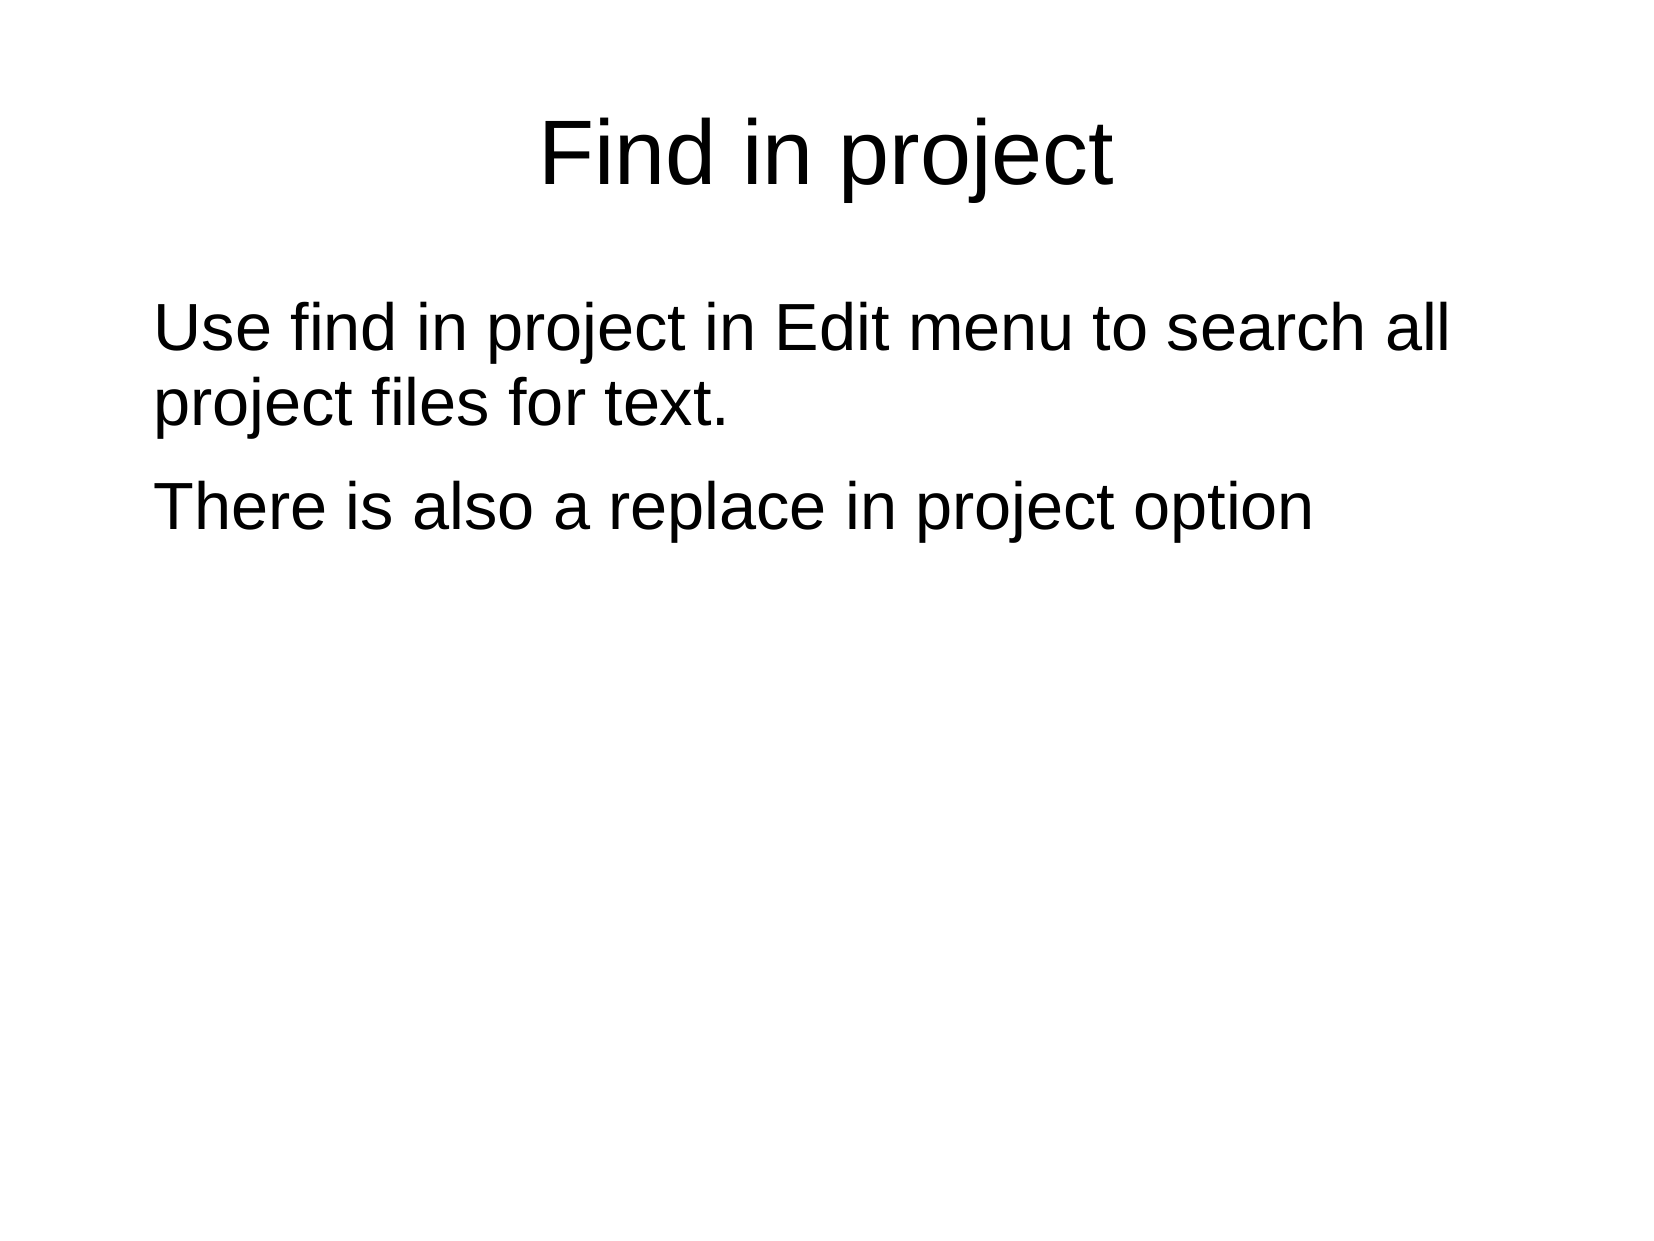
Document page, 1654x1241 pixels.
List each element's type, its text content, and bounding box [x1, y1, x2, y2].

list Use find in project in Edit menu to search all project files for text. There is also a replace in project option [82, 290, 1571, 1010]
title Find in project [82, 49, 1571, 257]
